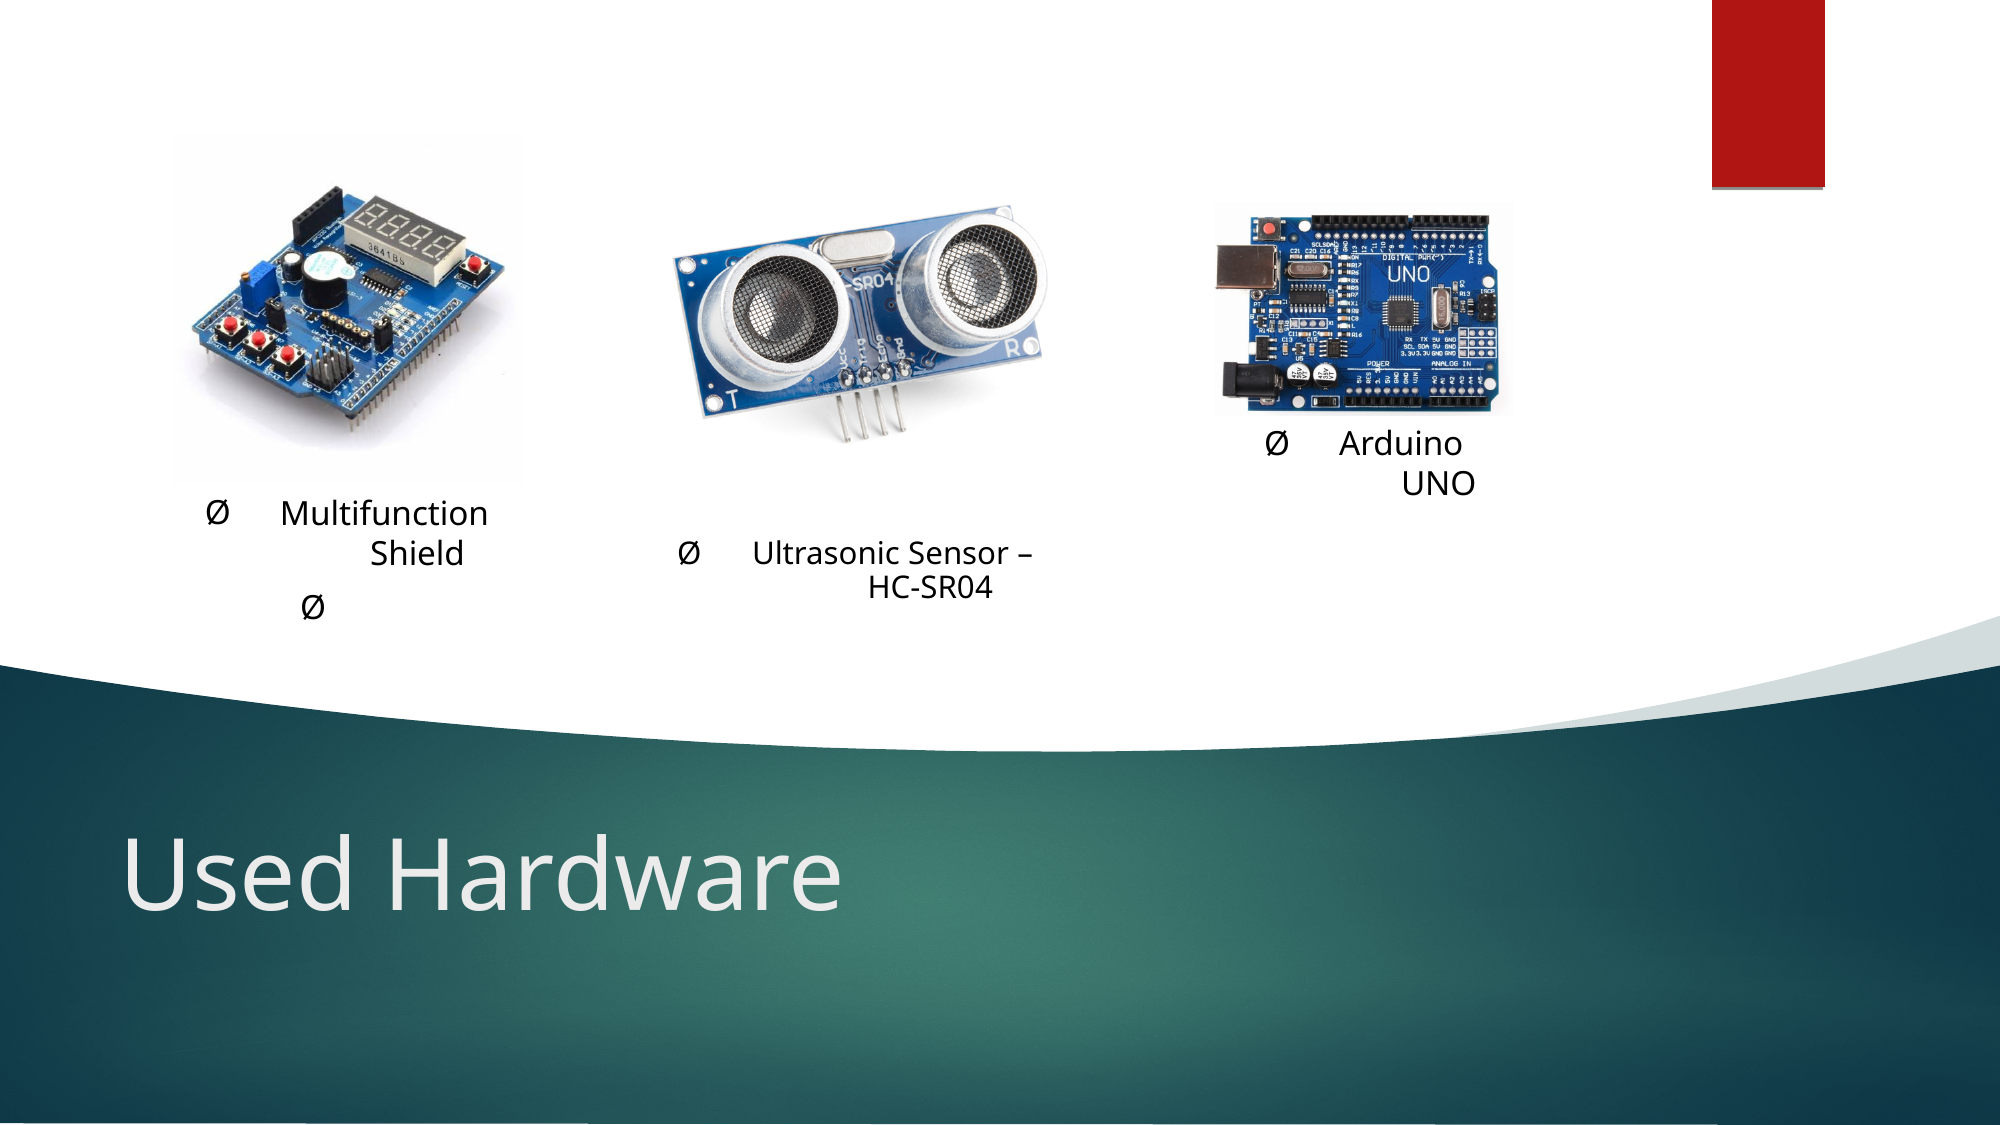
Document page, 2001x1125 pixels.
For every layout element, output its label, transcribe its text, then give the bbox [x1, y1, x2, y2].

picture [1214, 202, 1514, 415]
text_box Arduino UNO [1214, 415, 1514, 547]
text_box Ultrasonic Sensor – HC-SR04 [656, 530, 1055, 616]
text_box Multifunction Shield [171, 484, 523, 616]
picture [656, 132, 1055, 530]
text_box [0, 0, 2000, 1125]
picture [171, 132, 523, 484]
title Used Hardware [104, 796, 1638, 938]
